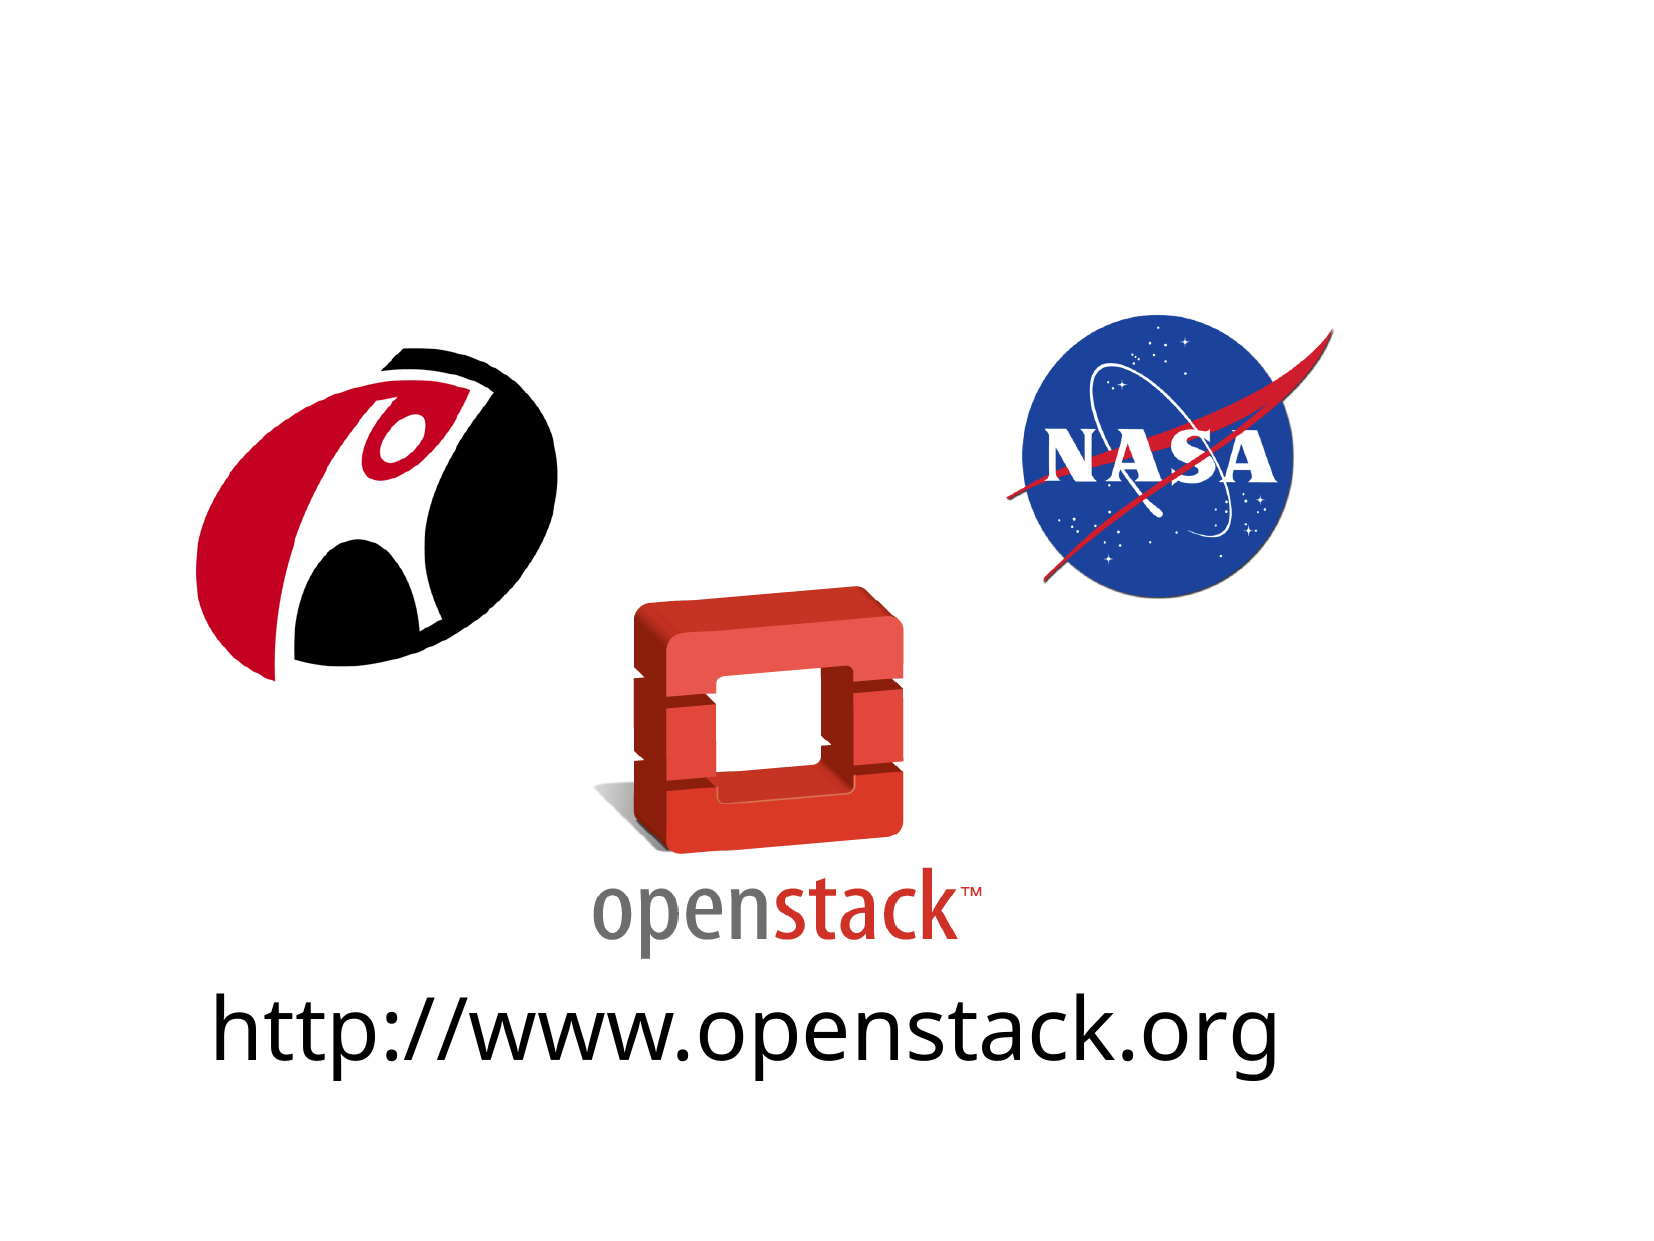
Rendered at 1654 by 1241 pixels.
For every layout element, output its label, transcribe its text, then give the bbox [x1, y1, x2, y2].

text_box http://www.openstack.org [195, 960, 1381, 1081]
picture [165, 314, 1336, 960]
